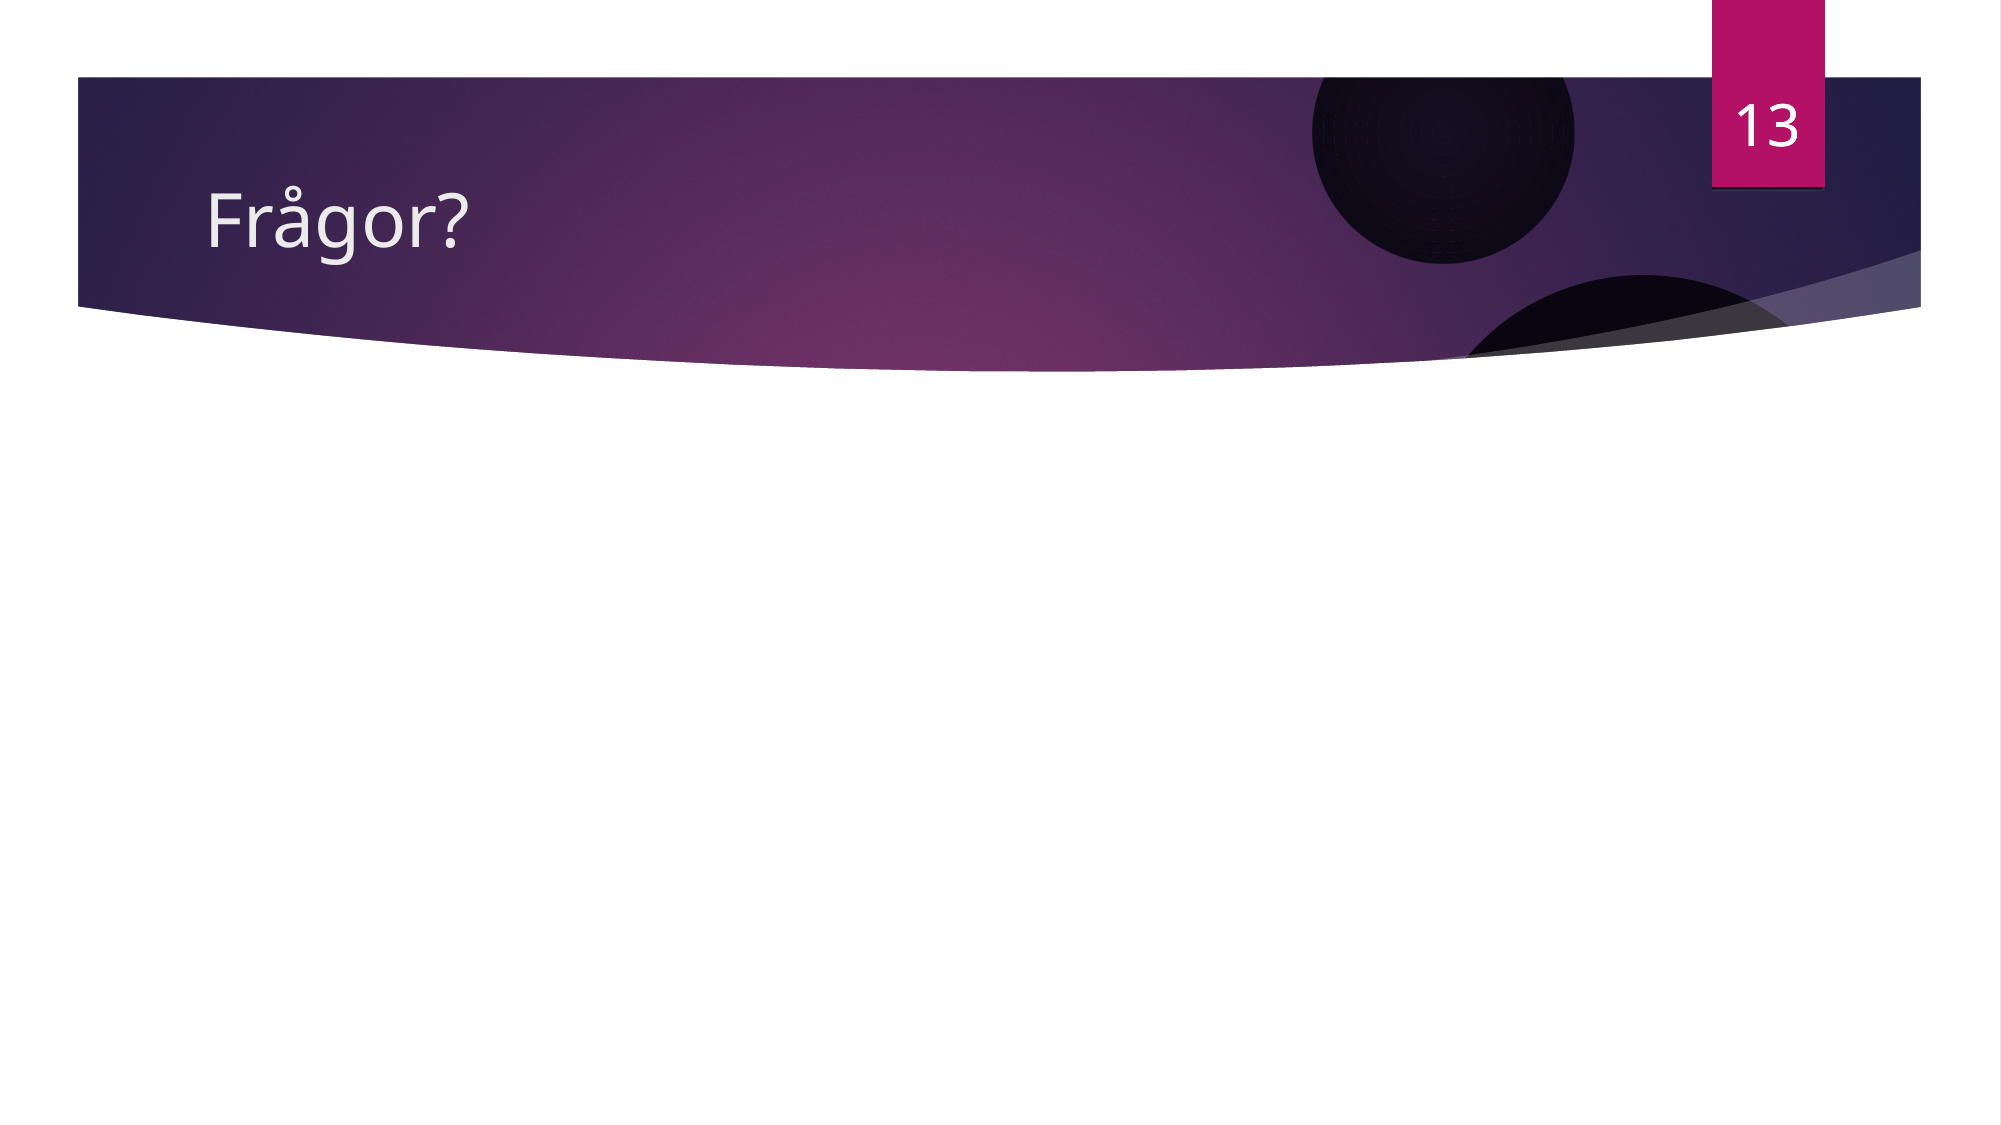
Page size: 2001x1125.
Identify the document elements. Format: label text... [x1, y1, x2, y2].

text_box [1698, 48, 1836, 175]
title Frågor? [189, 159, 1627, 276]
